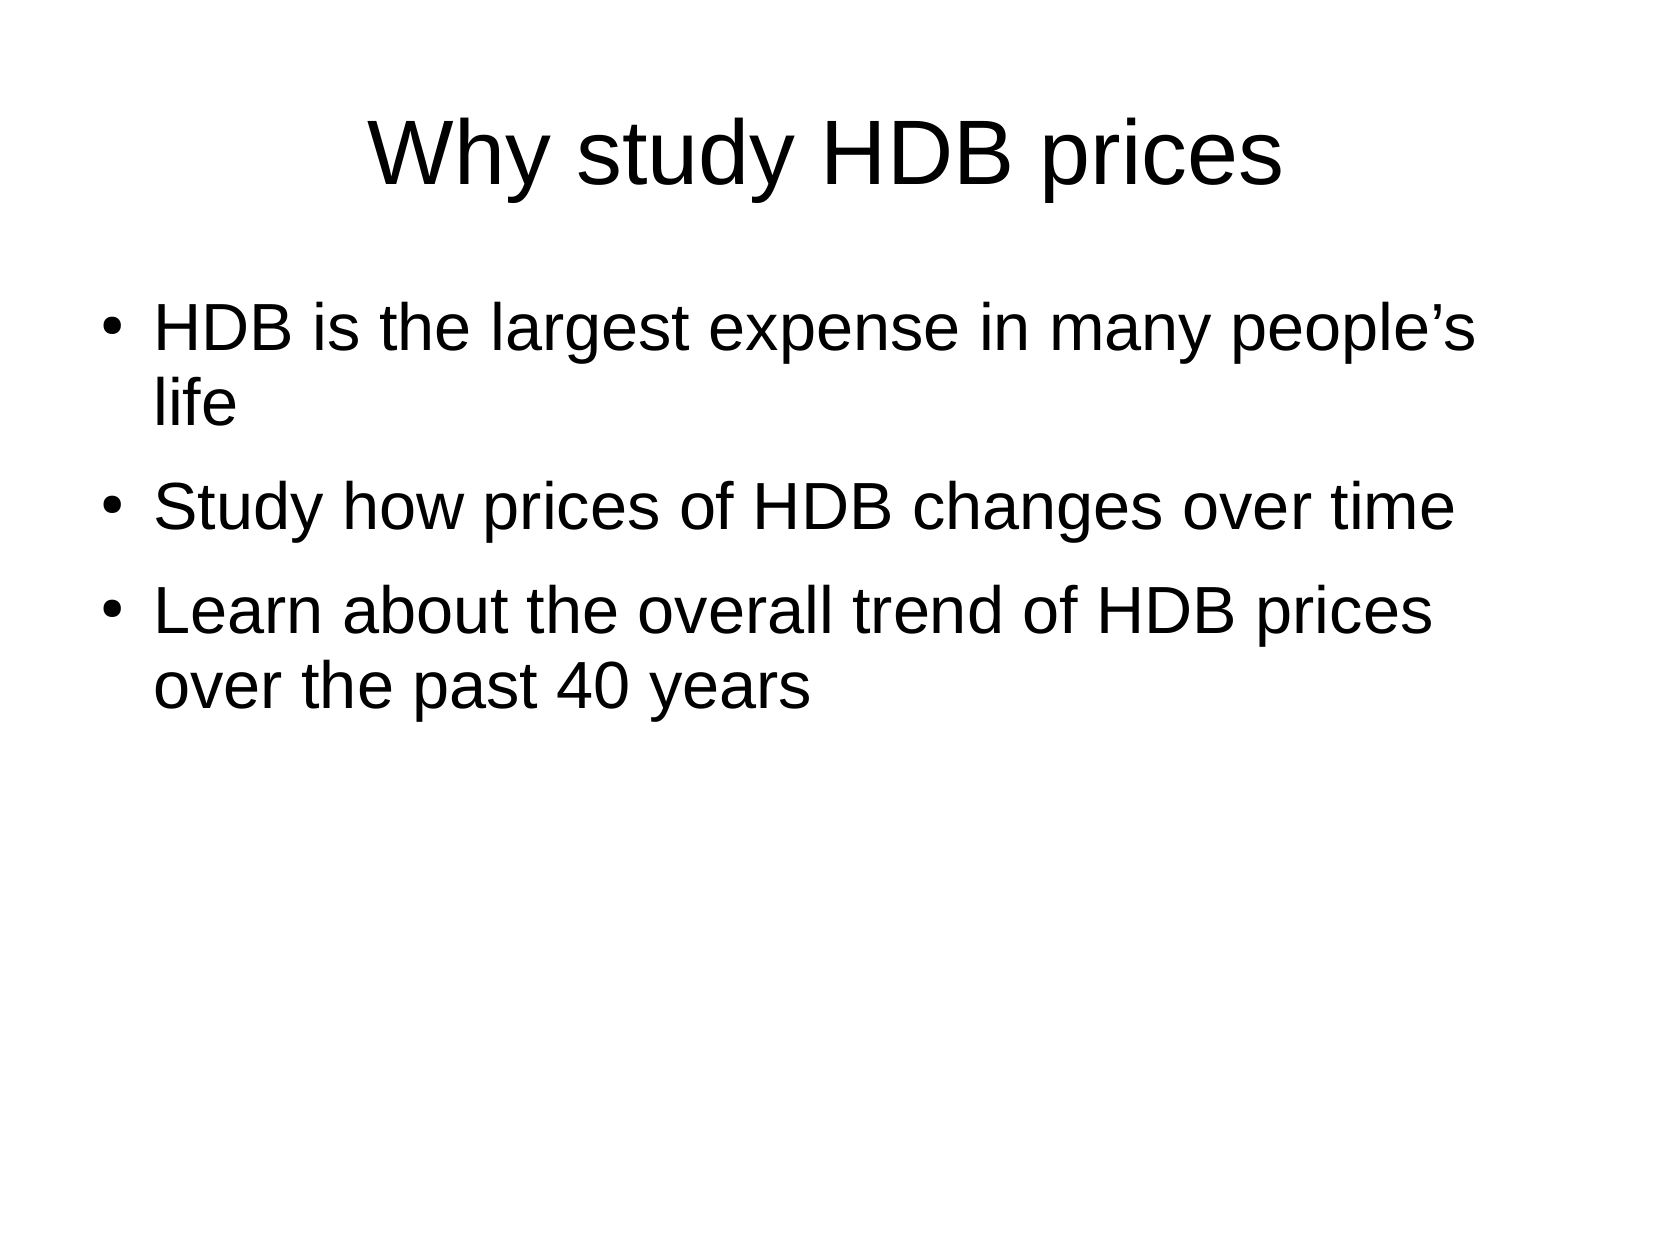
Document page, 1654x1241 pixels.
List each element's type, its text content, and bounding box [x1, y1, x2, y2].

list HDB is the largest expense in many people’s life Study how prices of HDB changes over time Learn about the overall trend of HDB prices over the past 40 years [82, 290, 1571, 1010]
title Why study HDB prices [82, 49, 1571, 257]
